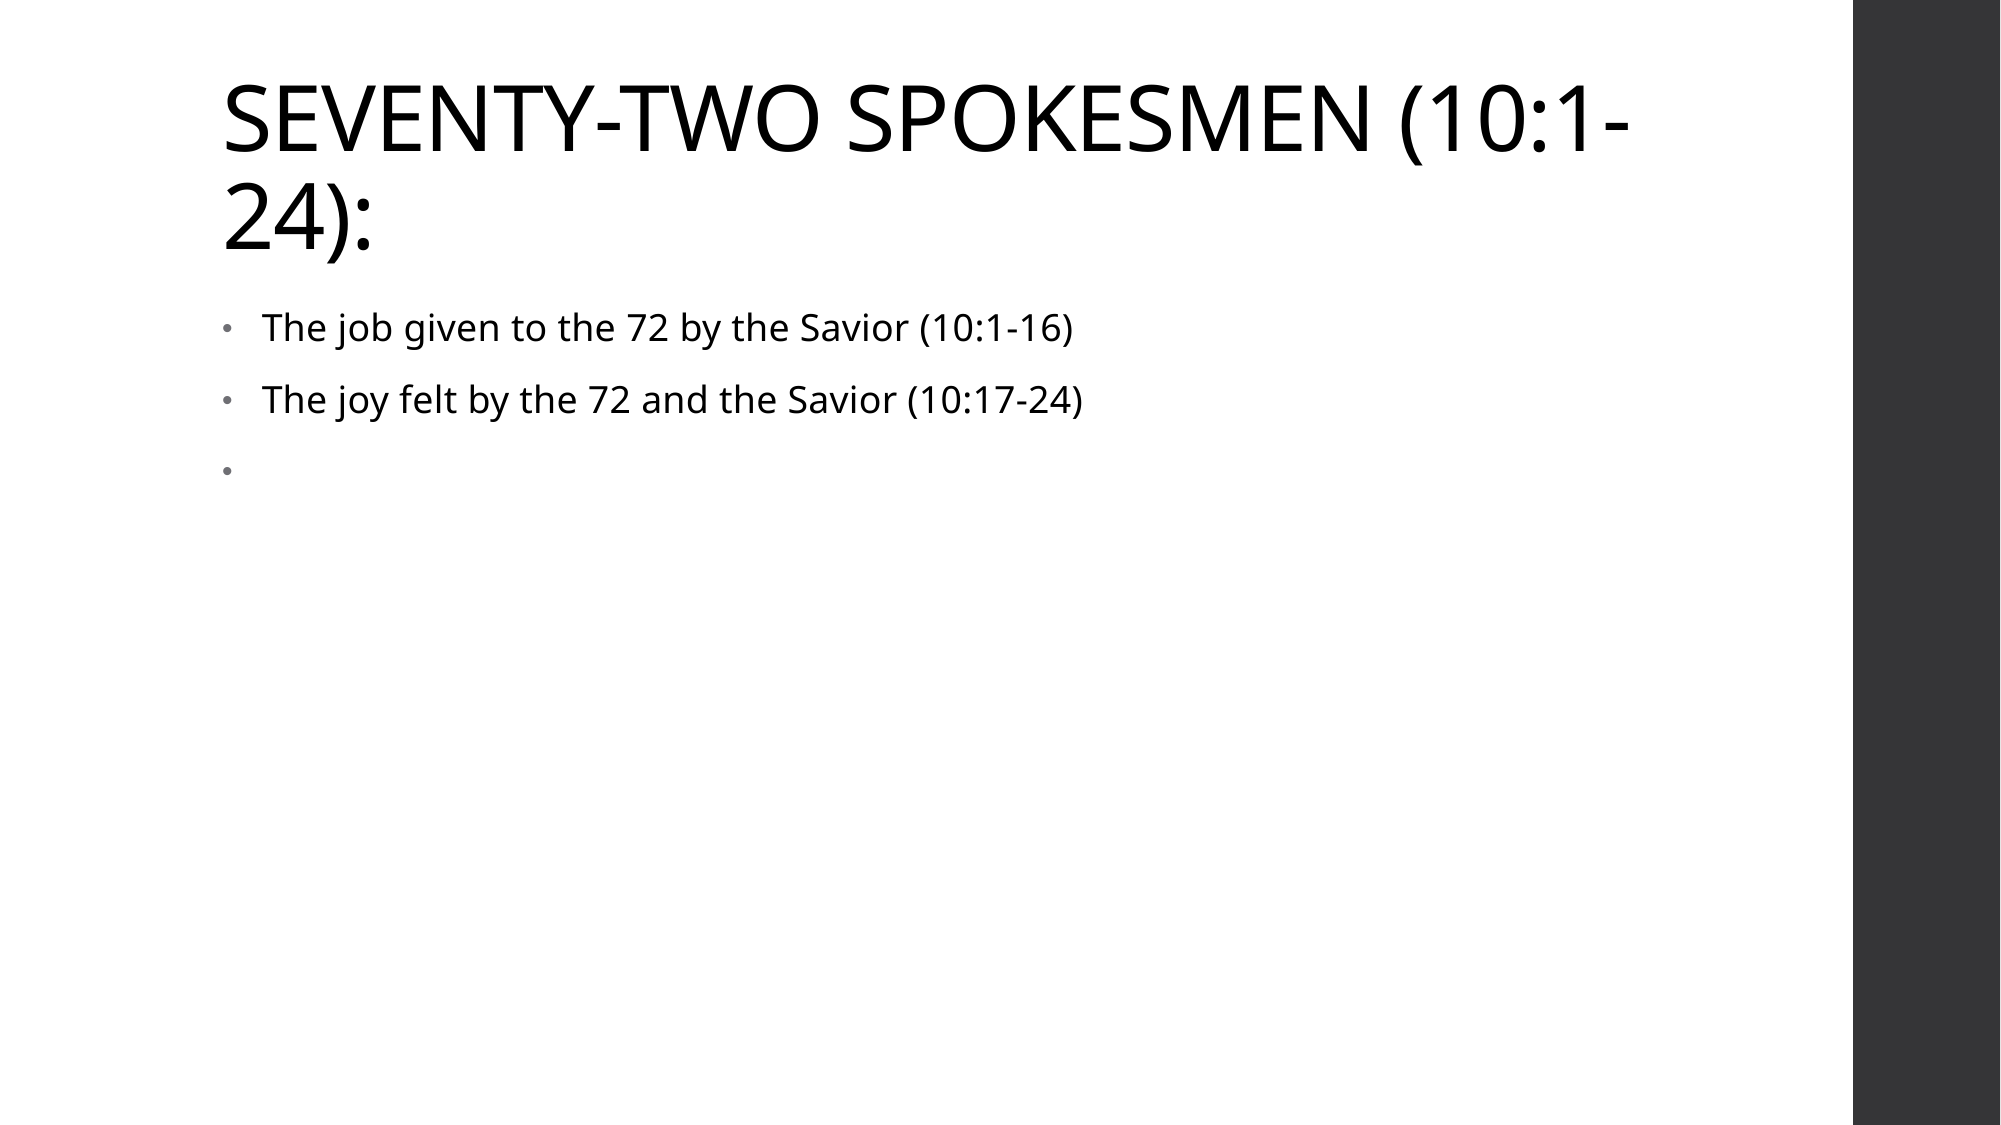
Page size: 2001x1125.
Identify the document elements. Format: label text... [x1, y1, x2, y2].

title SEVENTY-TWO SPOKESMEN (10:1-24): [206, 60, 1797, 278]
list The job given to the 72 by the Savior (10:1-16) The joy felt by the 72 and the Savior (10:17-24) [206, 299, 1617, 1014]
